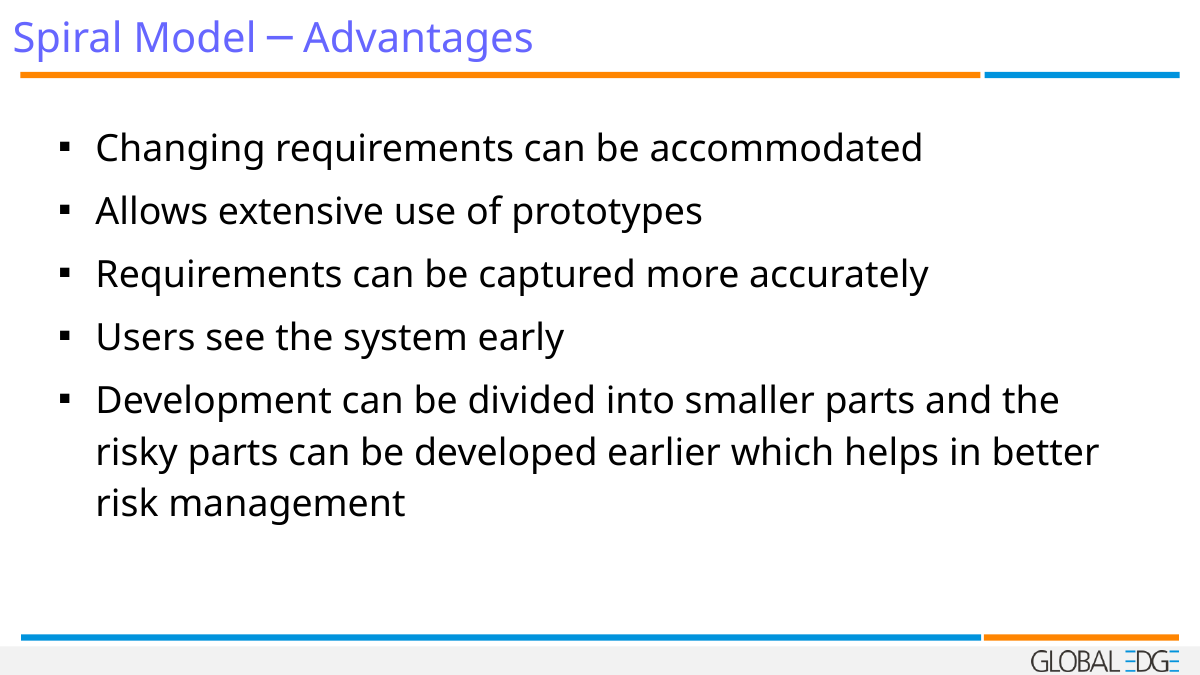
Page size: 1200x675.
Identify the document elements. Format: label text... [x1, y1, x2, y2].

picture [1031, 650, 1179, 672]
title Spiral Model ─ Advantages [12, 9, 1088, 63]
subtitle Changing requirements can be accommodated Allows extensive use of prototypes Requirements can be captured more accurately Users see the system early Development can be divided into smaller parts and the risky parts can be developed earlier which helps in better risk management [60, 121, 1140, 514]
